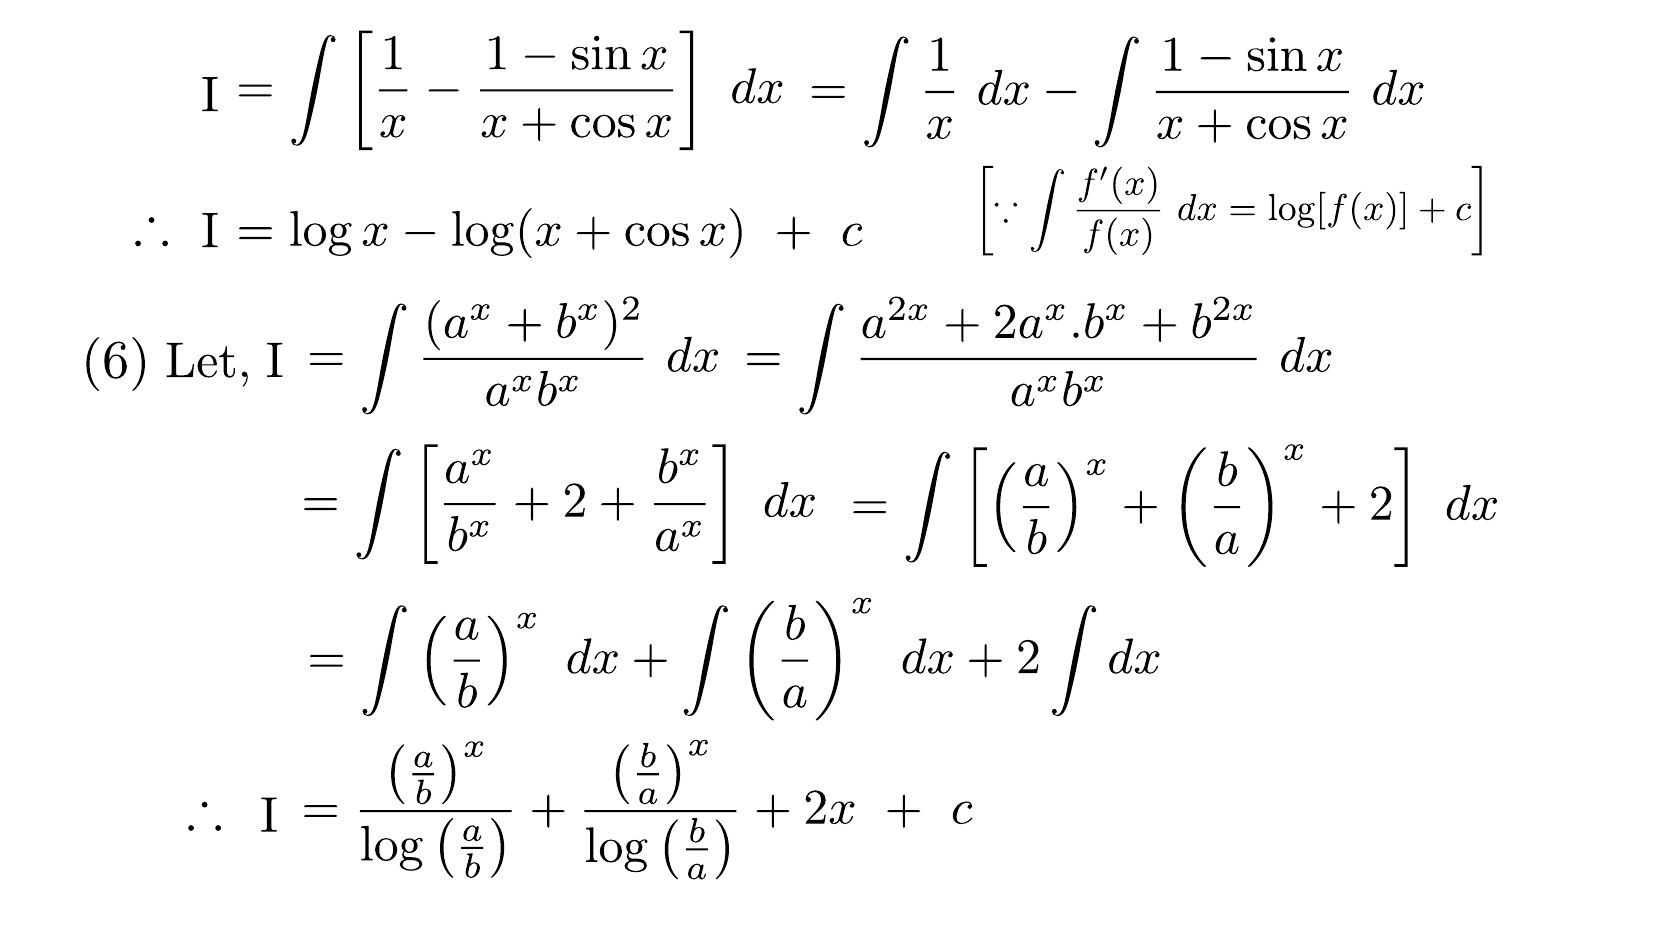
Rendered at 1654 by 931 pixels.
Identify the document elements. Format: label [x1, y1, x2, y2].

text_box [188, 801, 222, 831]
text_box [83, 337, 145, 392]
text_box [261, 797, 277, 832]
text_box [267, 342, 283, 378]
text_box [309, 597, 1160, 721]
text_box [811, 36, 1424, 148]
text_box [238, 208, 863, 259]
text_box [852, 444, 1498, 567]
text_box [135, 217, 169, 247]
text_box [166, 342, 248, 387]
title [47, 37, 1607, 898]
text_box [309, 296, 719, 415]
text_box [975, 165, 1482, 256]
text_box [303, 739, 973, 880]
text_box [303, 444, 815, 564]
text_box [746, 296, 1332, 415]
text_box [238, 30, 783, 151]
text_box [202, 77, 218, 112]
text_box [202, 213, 218, 248]
